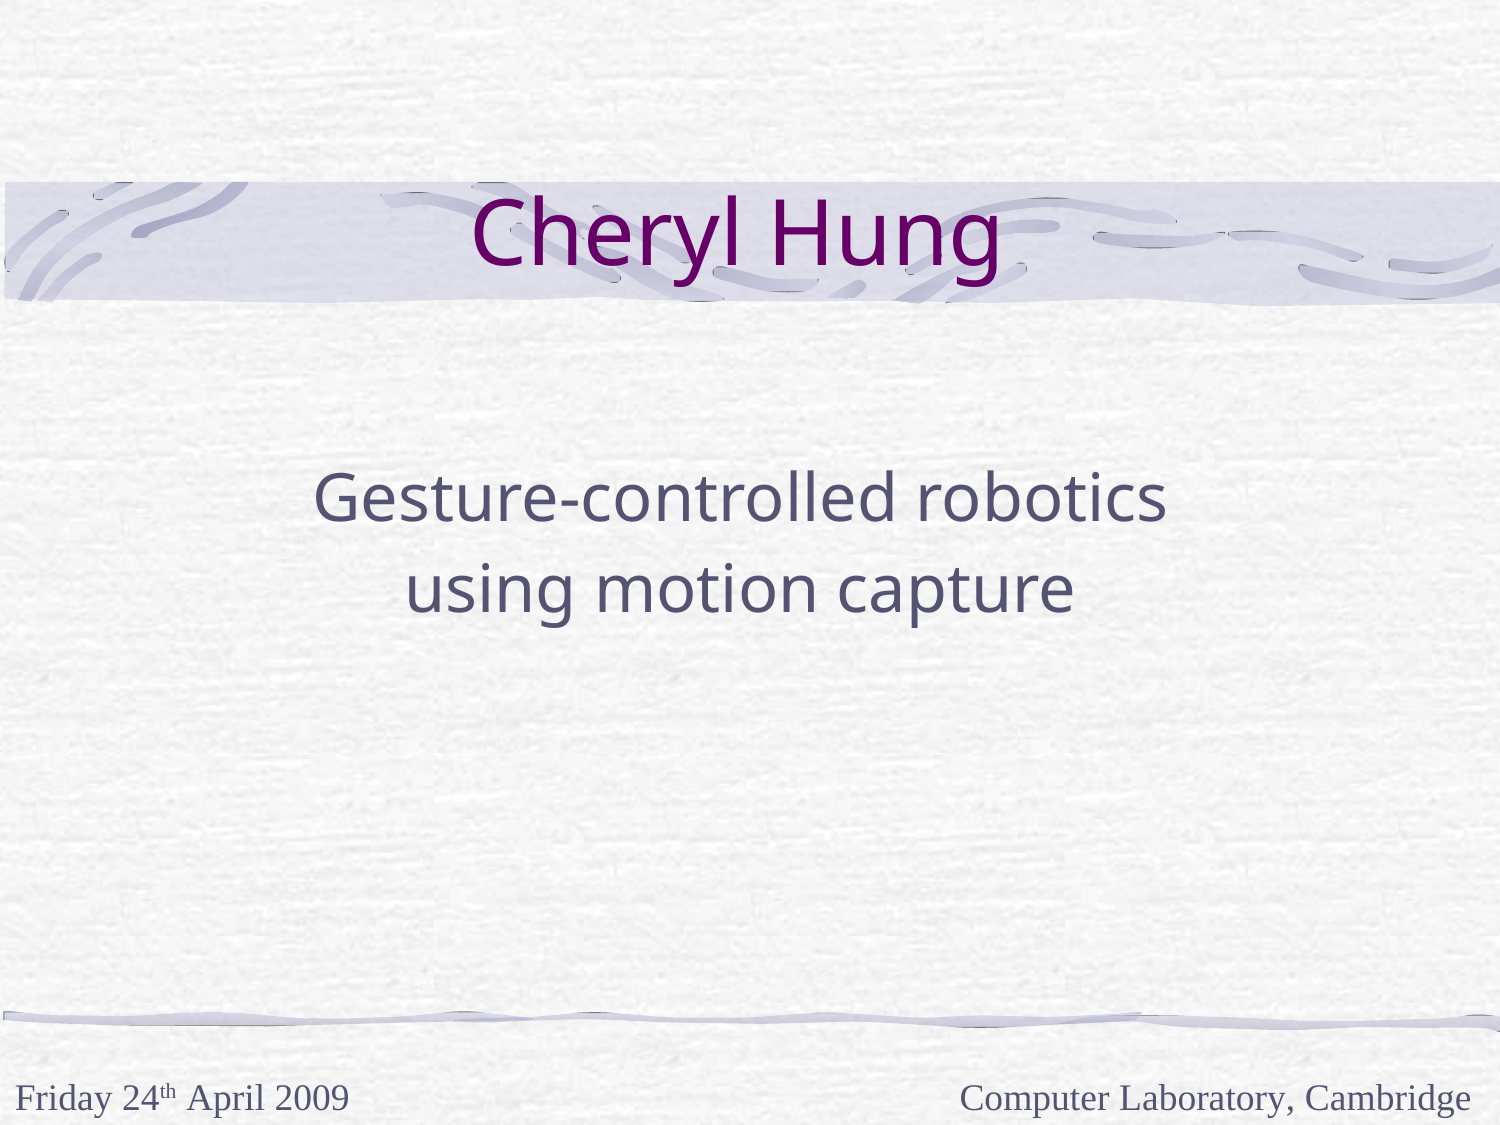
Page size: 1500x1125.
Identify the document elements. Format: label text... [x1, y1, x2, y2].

subtitle Gesture-controlled robotics using motion capture [177, 442, 1230, 656]
text_box Friday 24th April 2009 [0, 1064, 538, 1125]
title Cheryl Hung [212, 174, 1263, 300]
picture [0, 0, 1500, 1125]
text_box Computer Laboratory, Cambridge [944, 1064, 1500, 1125]
